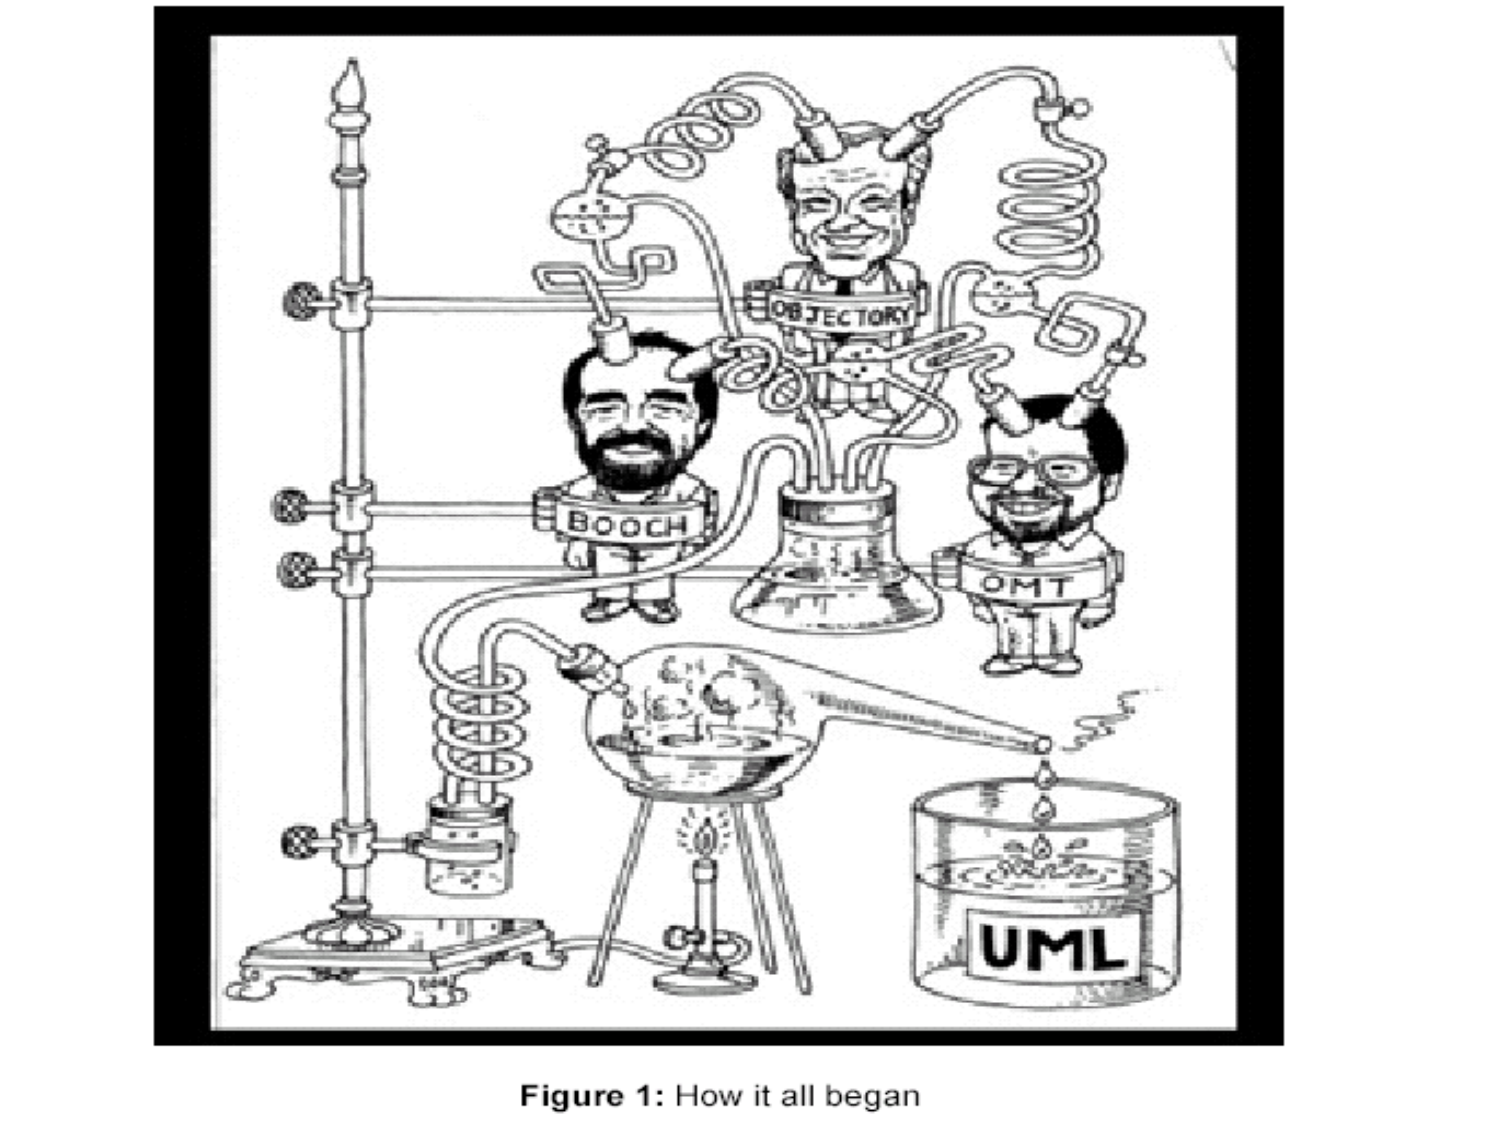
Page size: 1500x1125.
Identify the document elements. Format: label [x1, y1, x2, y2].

picture [137, 0, 1313, 1125]
